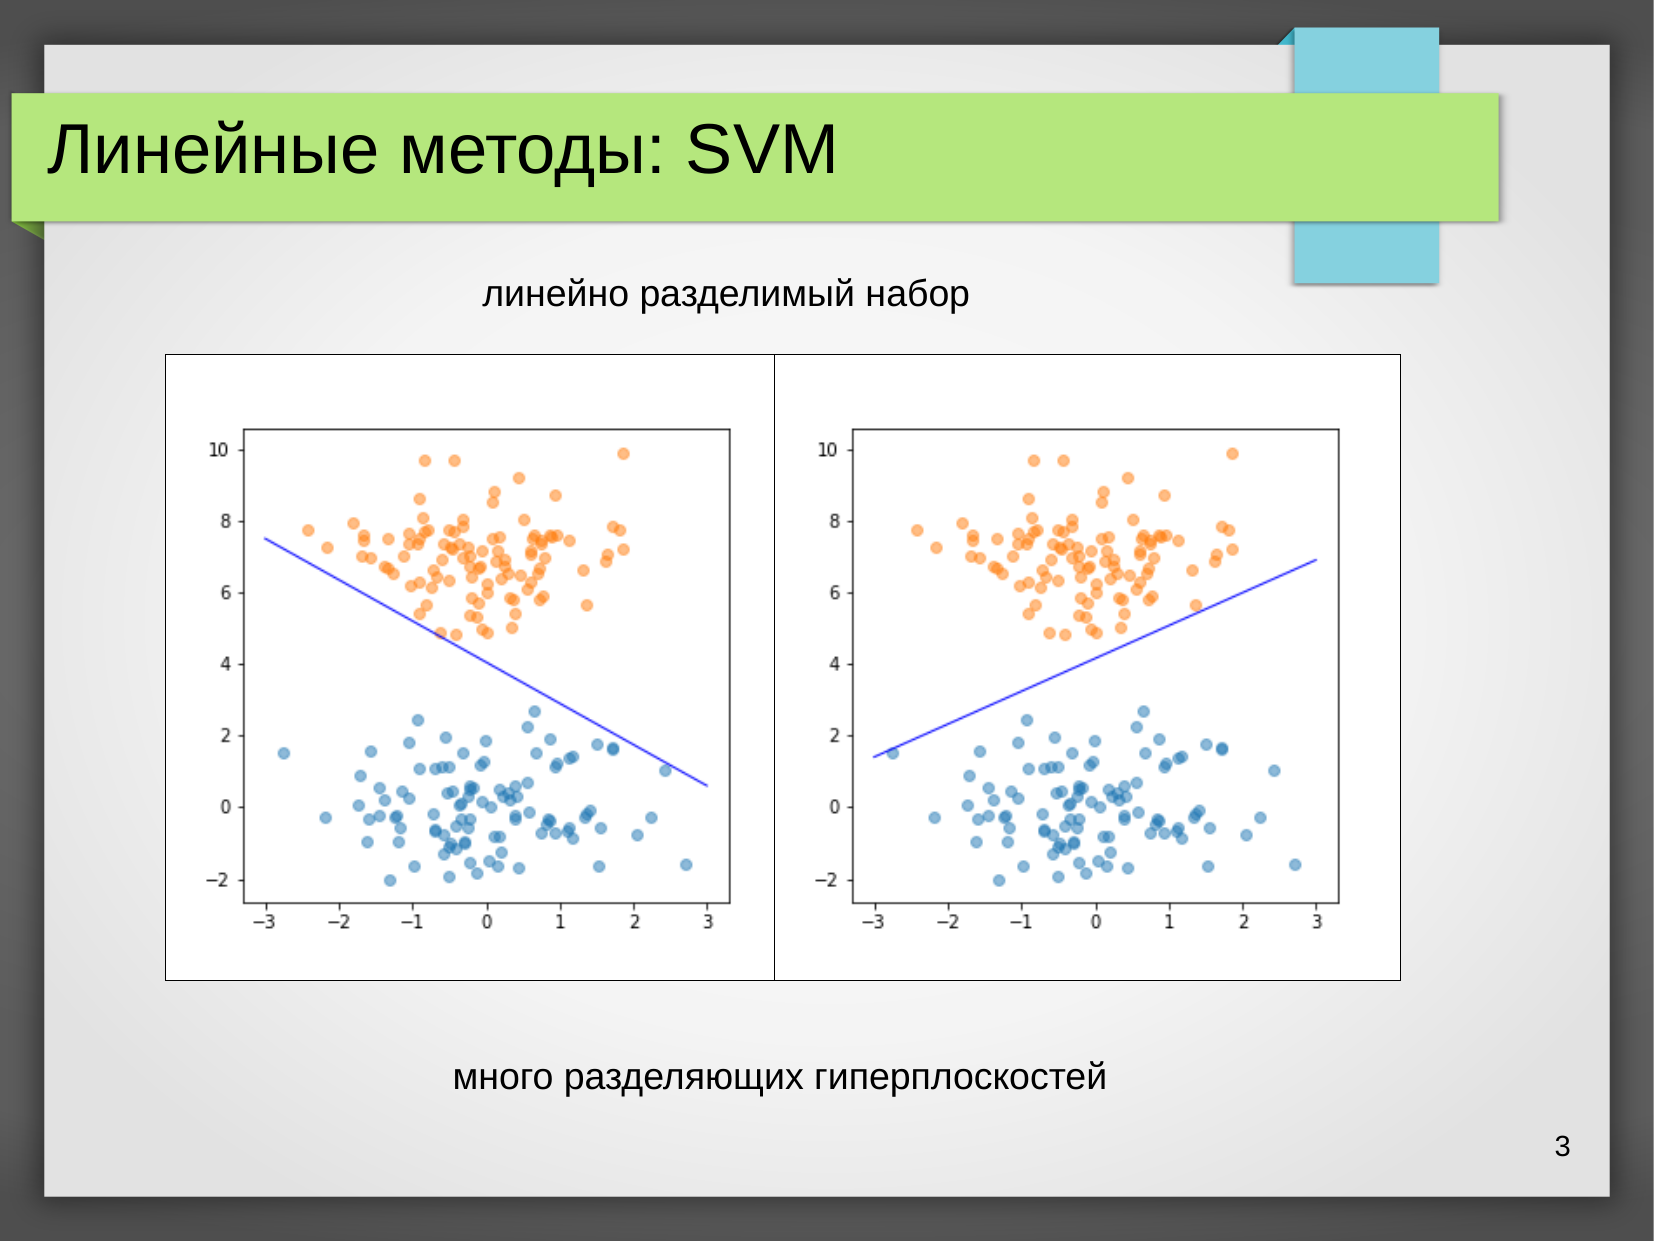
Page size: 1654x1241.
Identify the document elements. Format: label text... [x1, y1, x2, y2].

text_box много разделяющих гиперплоскостей [295, 1043, 1276, 1111]
title Линейные методы: SVM [47, 109, 1501, 189]
picture [0, 0, 1654, 1241]
text_box линейно разделимый набор [236, 259, 1217, 328]
